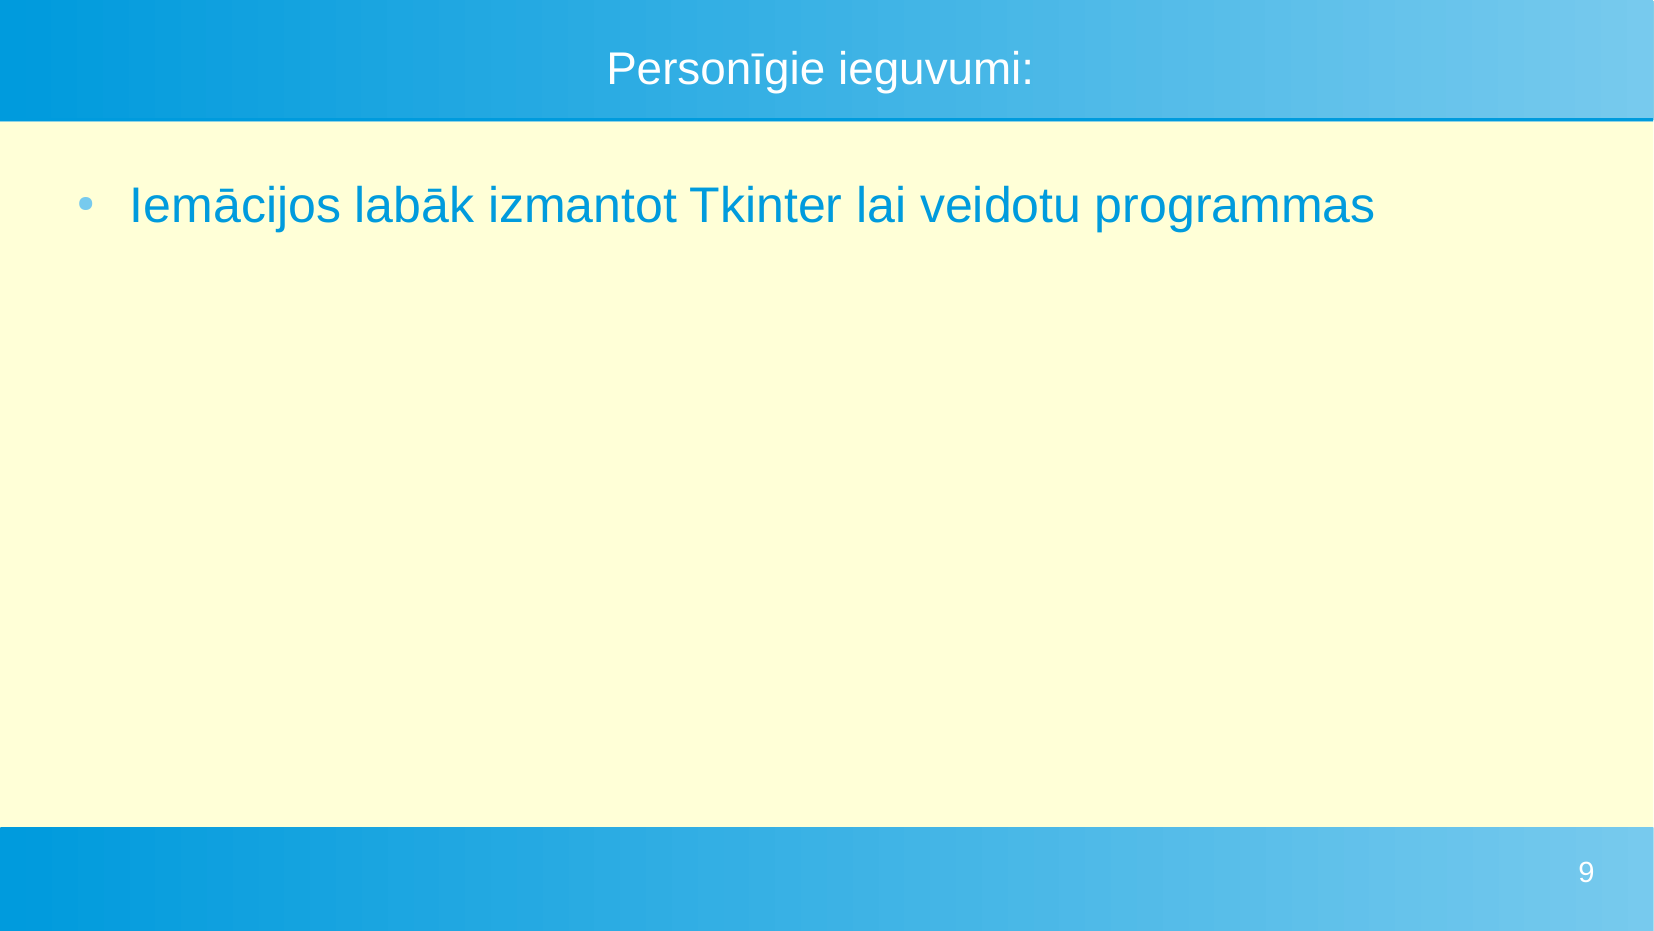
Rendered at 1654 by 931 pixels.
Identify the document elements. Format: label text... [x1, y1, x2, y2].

title Personīgie ieguvumi: [59, 29, 1595, 108]
list Iemācijos labāk izmantot Tkinter lai veidotu programmas [59, 177, 1595, 768]
